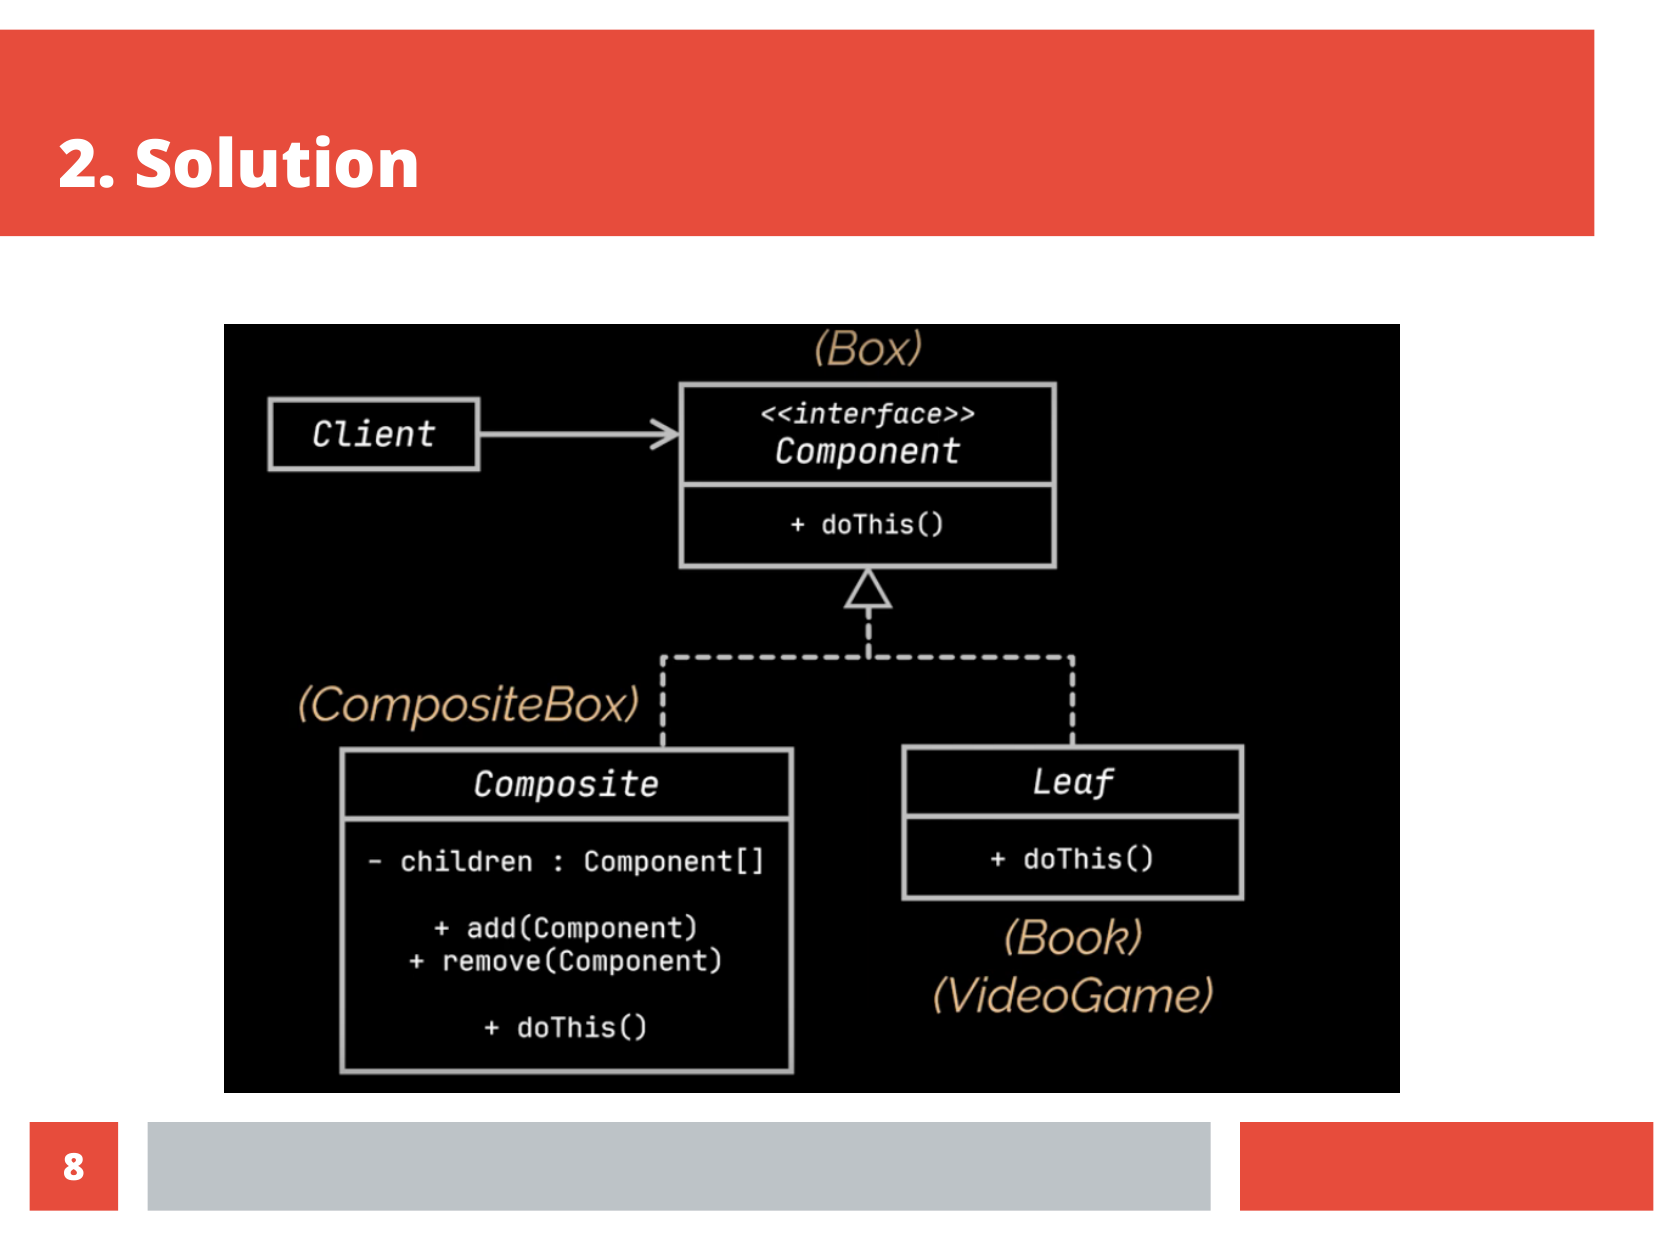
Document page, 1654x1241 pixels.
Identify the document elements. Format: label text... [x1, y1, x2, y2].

picture [224, 324, 1400, 1093]
title 2. Solution [59, 59, 1595, 207]
